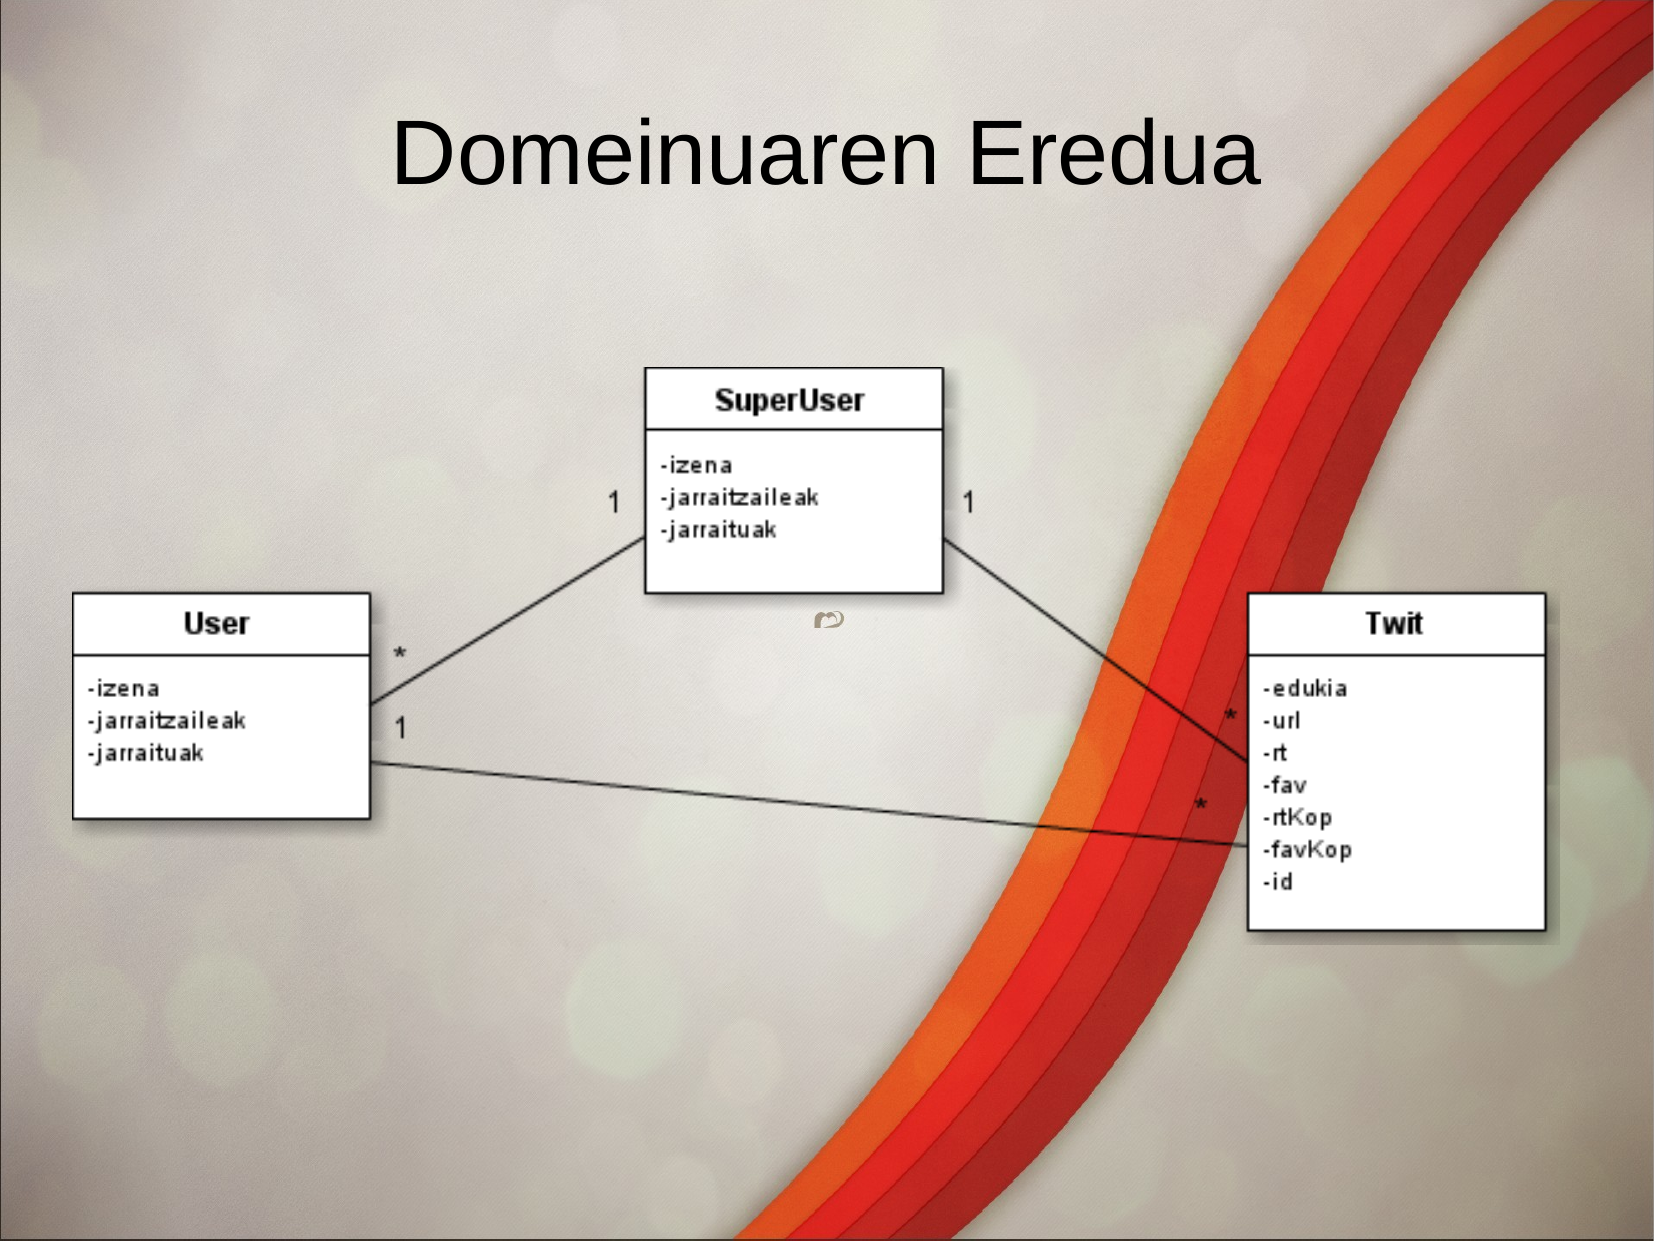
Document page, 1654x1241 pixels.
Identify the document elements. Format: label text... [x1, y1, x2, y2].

picture [0, 0, 1654, 1241]
title Domeinuaren Eredua [82, 49, 1571, 257]
